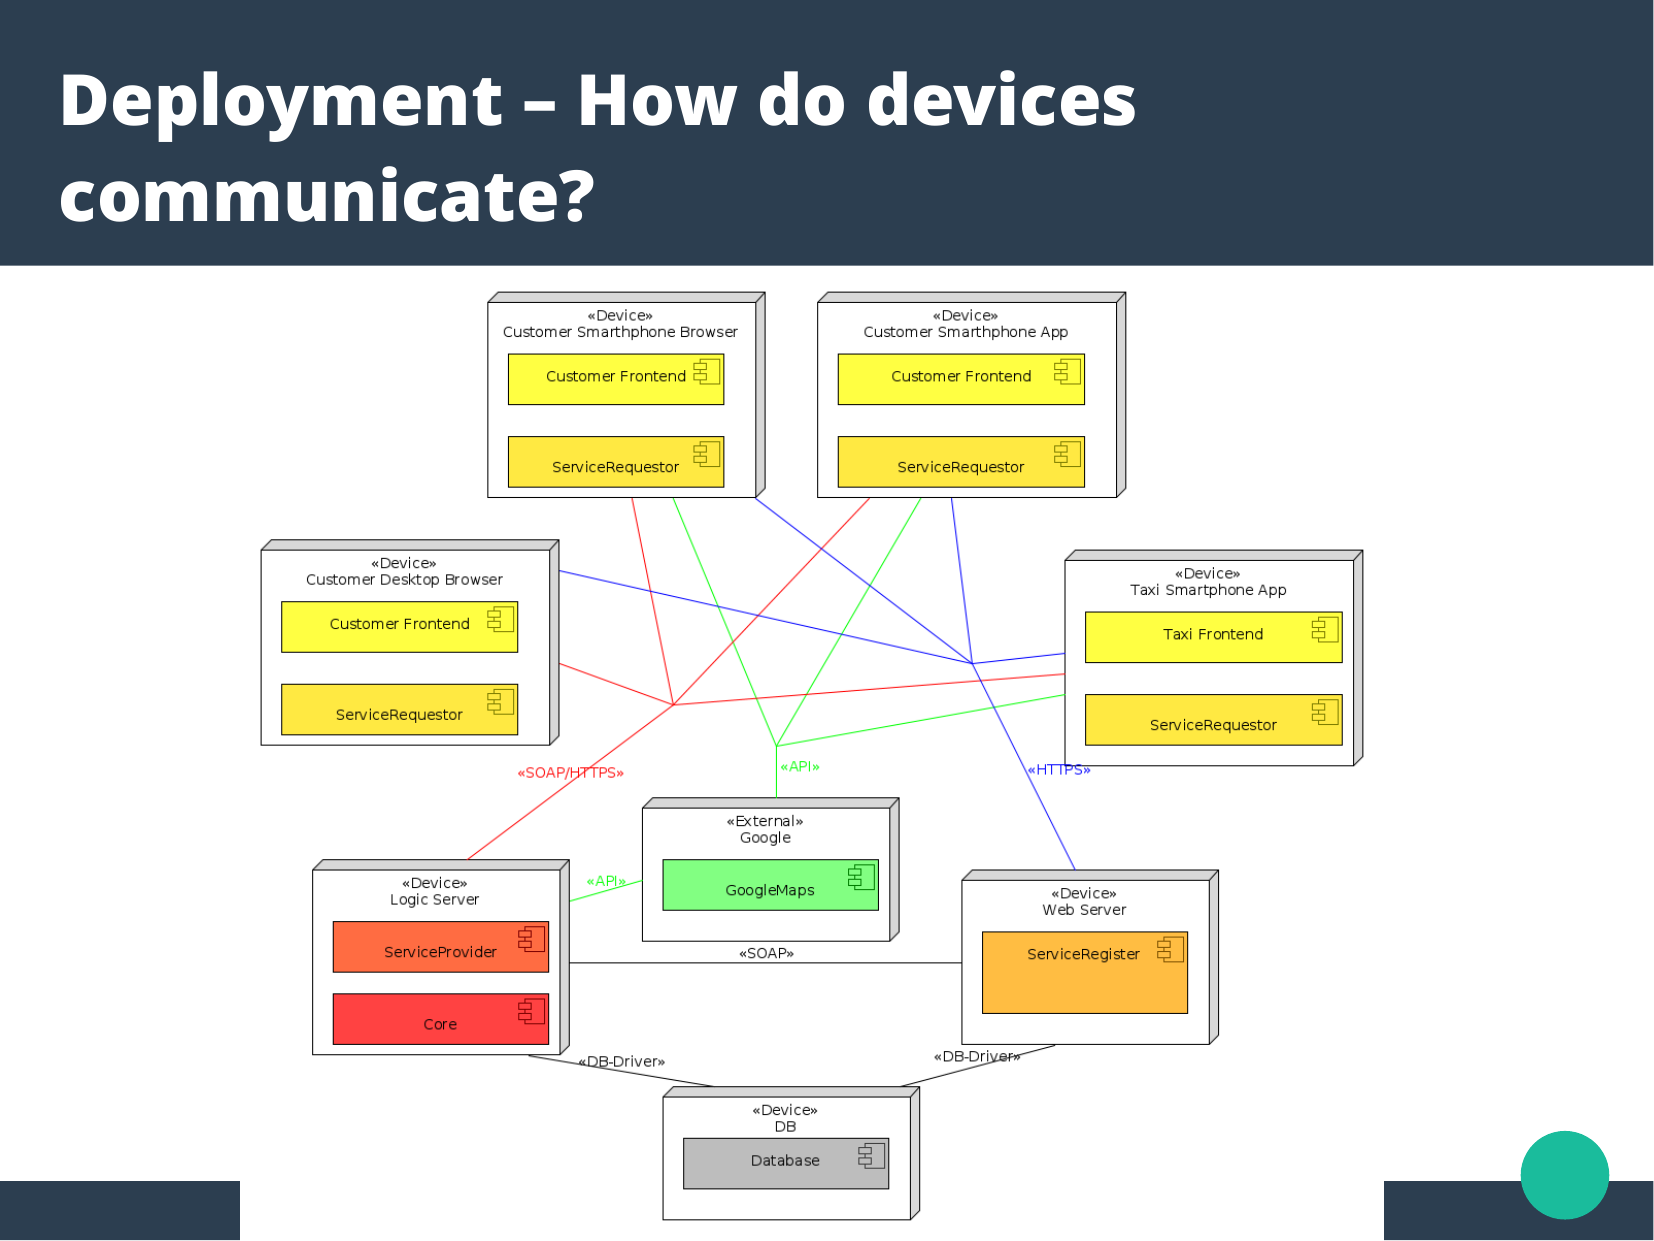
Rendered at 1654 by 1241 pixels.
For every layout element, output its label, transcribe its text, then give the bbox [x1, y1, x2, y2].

title Deployment – How do devices communicate? [59, 49, 1595, 207]
picture [240, 271, 1384, 1241]
